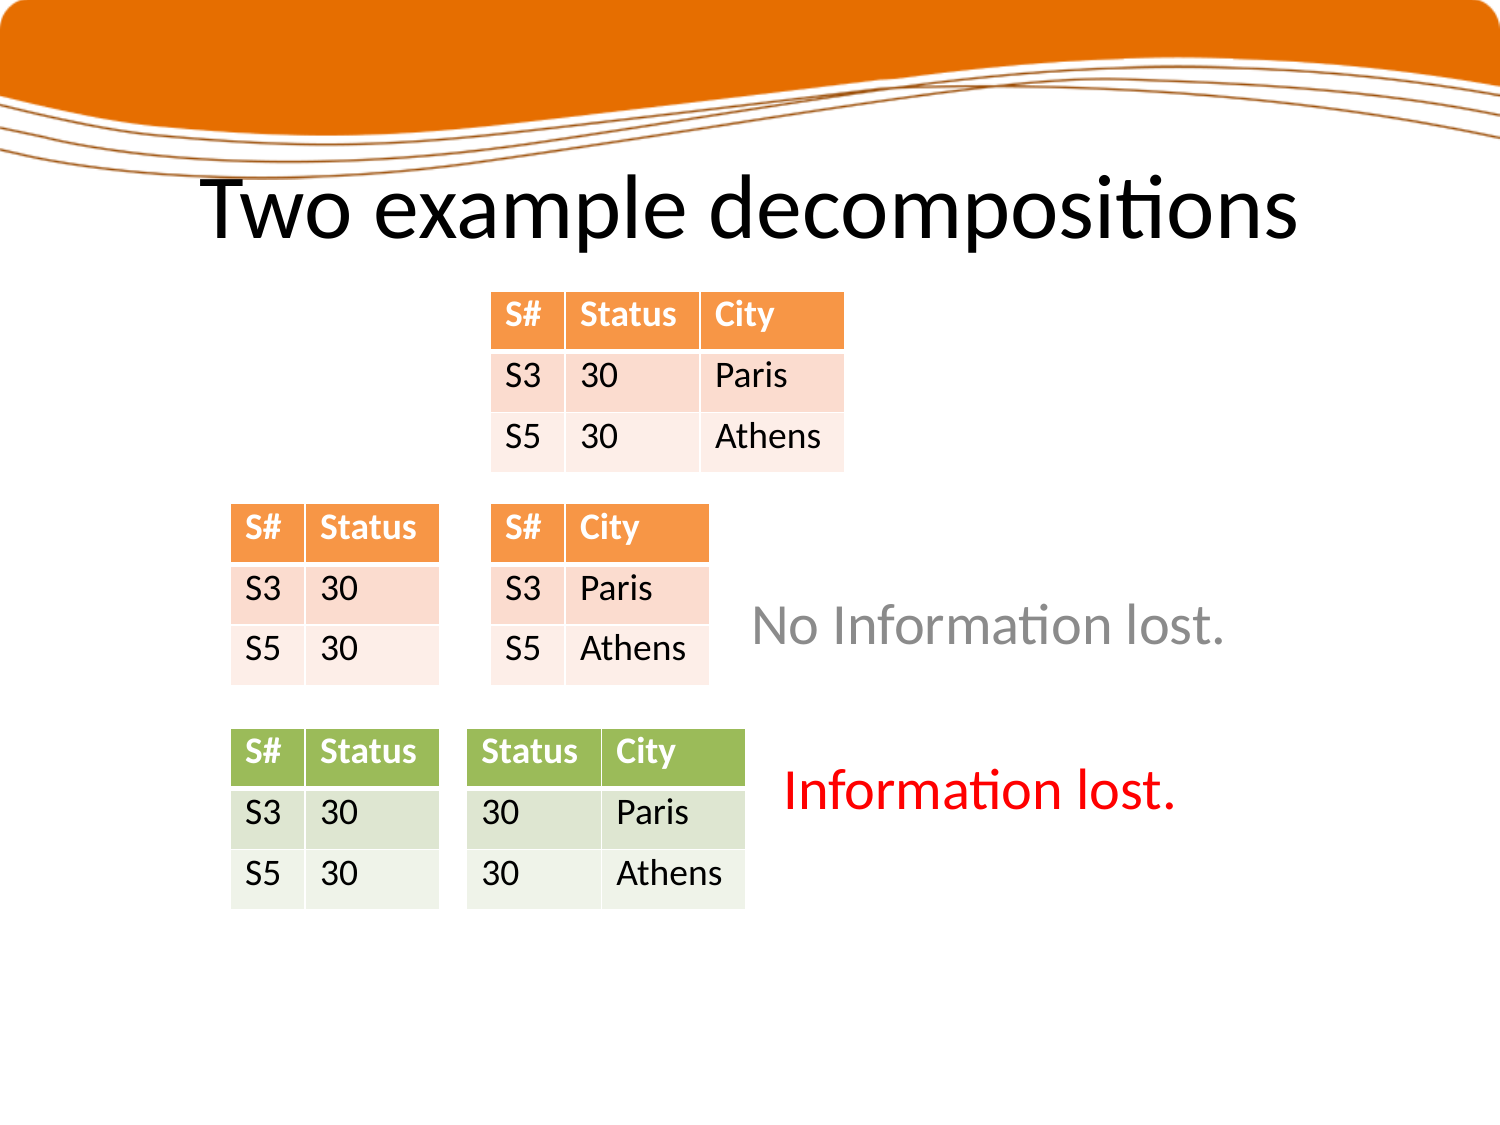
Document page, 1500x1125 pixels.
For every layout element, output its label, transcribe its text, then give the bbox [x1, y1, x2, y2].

table_cell 30 [566, 354, 699, 412]
table_header S# [231, 504, 304, 562]
table_cell Paris [602, 791, 745, 849]
title Two example decompositions [75, 125, 1425, 279]
table_header City [602, 729, 745, 786]
table_header Status [306, 729, 439, 786]
table_cell S5 [231, 626, 304, 685]
table_header Status [566, 292, 699, 349]
table_cell S3 [491, 567, 564, 624]
table_header S# [231, 729, 304, 786]
table_header Status [306, 504, 439, 562]
table_cell 30 [306, 626, 439, 685]
table_header S# [491, 504, 564, 562]
subtitle No Information lost. Information lost. [225, 290, 1275, 988]
table_cell 30 [467, 850, 601, 909]
table_cell Paris [701, 354, 844, 412]
table_cell S5 [231, 850, 304, 909]
table_cell S3 [491, 354, 564, 412]
table_cell 30 [566, 413, 699, 472]
table_header City [566, 504, 709, 562]
table_cell 30 [467, 791, 601, 849]
table_cell Athens [701, 413, 844, 472]
table_cell 30 [306, 791, 439, 849]
table_header S# [491, 292, 564, 349]
table_cell S3 [231, 567, 304, 624]
table_cell Athens [566, 626, 709, 685]
table_cell Paris [566, 567, 709, 624]
table_cell 30 [306, 850, 439, 909]
table_cell S5 [491, 626, 564, 685]
table_header City [701, 292, 844, 349]
table_header Status [467, 729, 601, 786]
table_cell S3 [231, 791, 304, 849]
table_cell 30 [306, 567, 439, 624]
table_cell S5 [491, 413, 564, 472]
picture [0, 0, 1500, 180]
table_cell Athens [602, 850, 745, 909]
